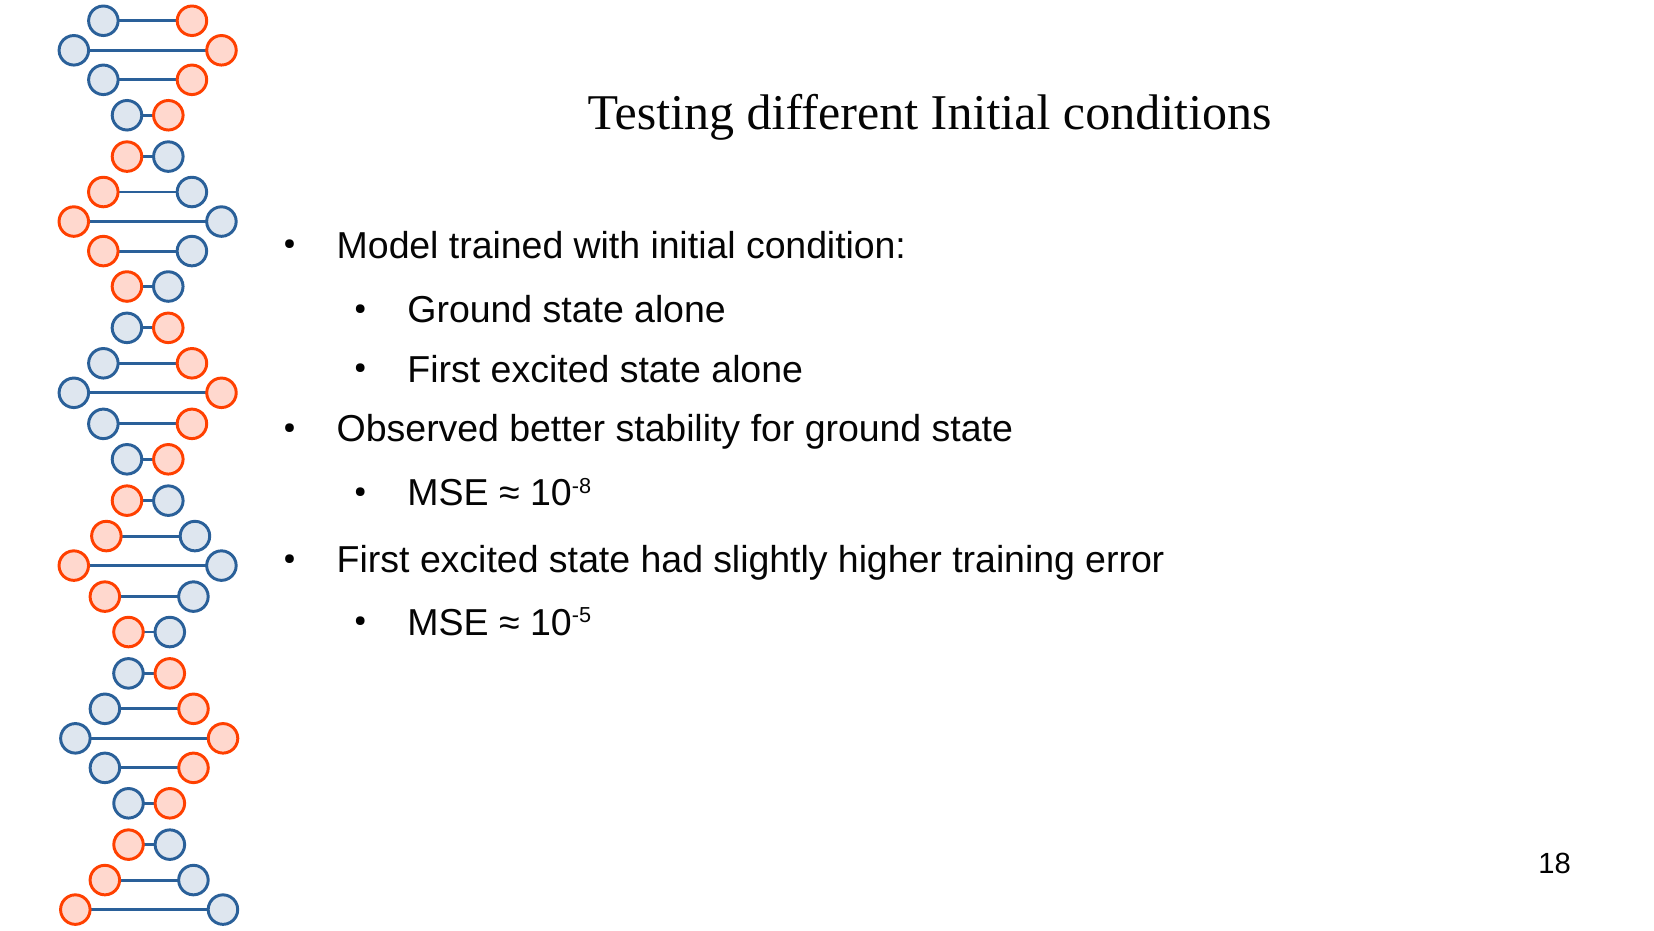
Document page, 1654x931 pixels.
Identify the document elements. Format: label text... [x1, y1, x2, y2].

list Model trained with initial condition: Ground state alone First excited state alone Observed better stability for ground state MSE ≈ 10-8 First excited state had slightly higher training error MSE ≈ 10-5 [265, 224, 1595, 764]
title Testing different Initial conditions [265, 35, 1595, 189]
